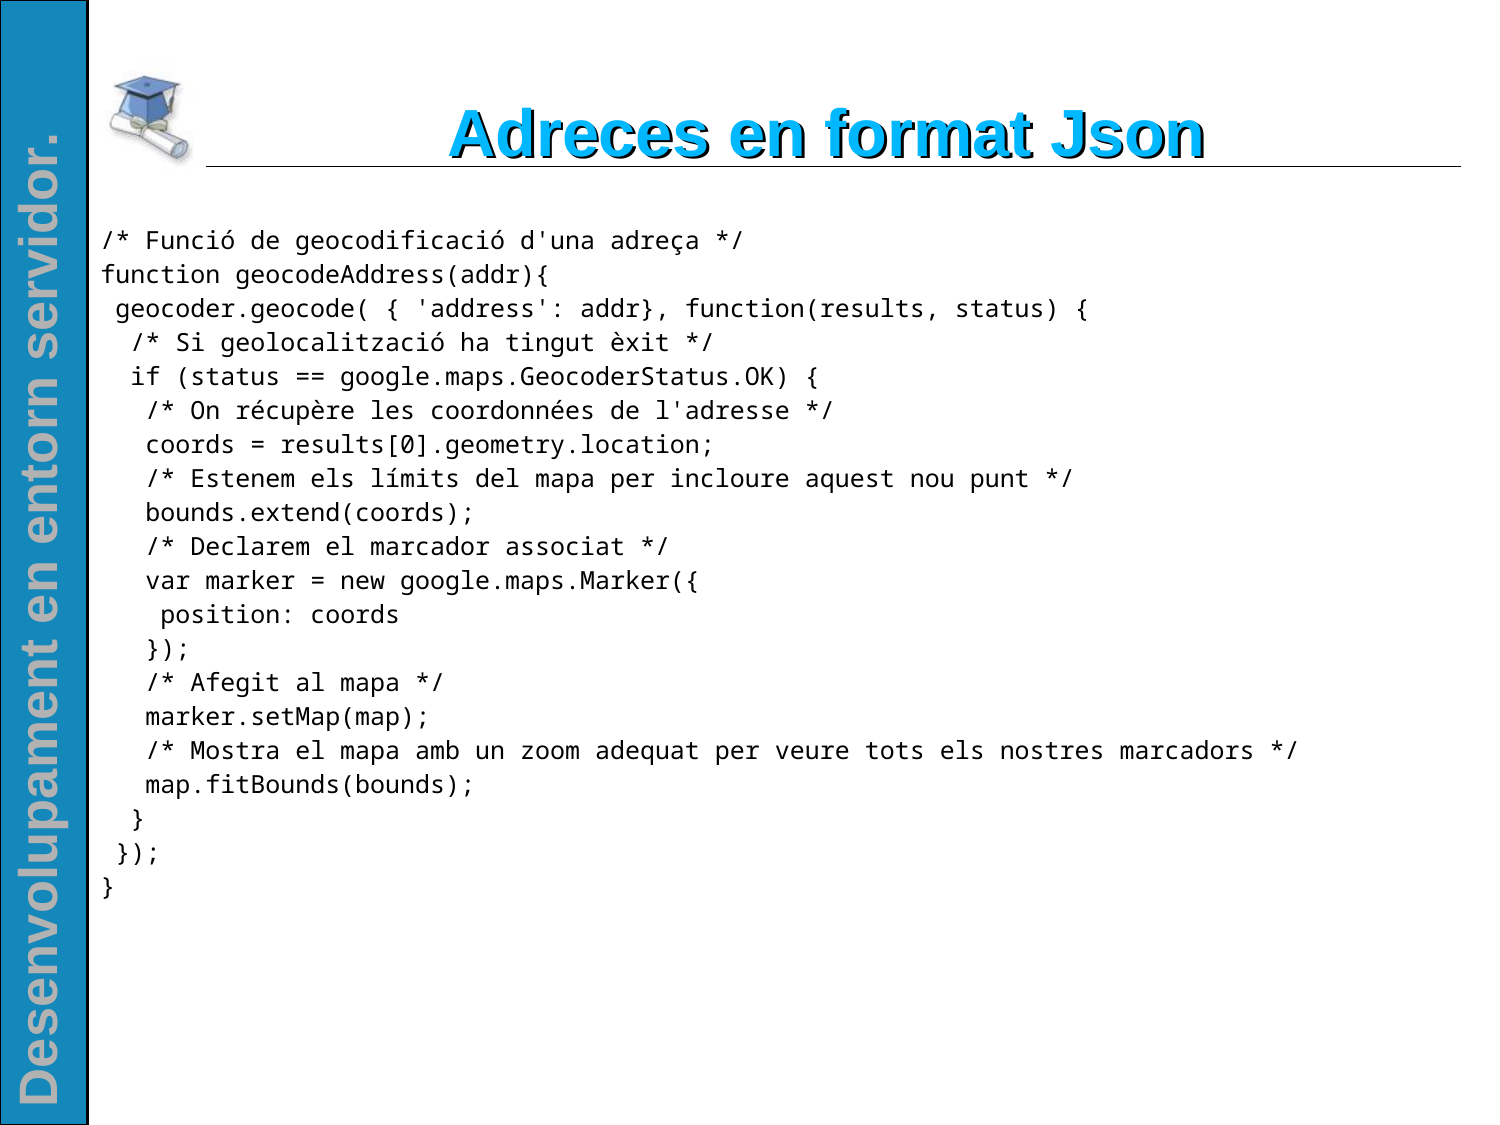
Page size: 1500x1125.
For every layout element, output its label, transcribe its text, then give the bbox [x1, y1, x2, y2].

title Adreces en format Json [206, 88, 1447, 178]
picture [93, 61, 206, 174]
text_box /* Funció de geocodificació d'una adreça */ function geocodeAddress(addr){ geocoder.geocode( { 'address': addr}, function(results, status) { /* Si geolocalització ha tingut èxit */ if (status == google.maps.GeocoderStatus.OK) { /* On récupère les coordonnées de l'adresse */ coords = results[0].geometry.location; /* Estenem els límits del mapa per incloure aquest nou punt */ bounds.extend(coords); /* Declarem el marcador associat */ var marker = new google.maps.Marker({ position: coords }); /* Afegit al mapa */ marker.setMap(map); /* Mostra el mapa amb un zoom adequat per veure tots els nostres marcadors */ map.fitBounds(bounds); } }); } [70, 215, 1447, 1070]
